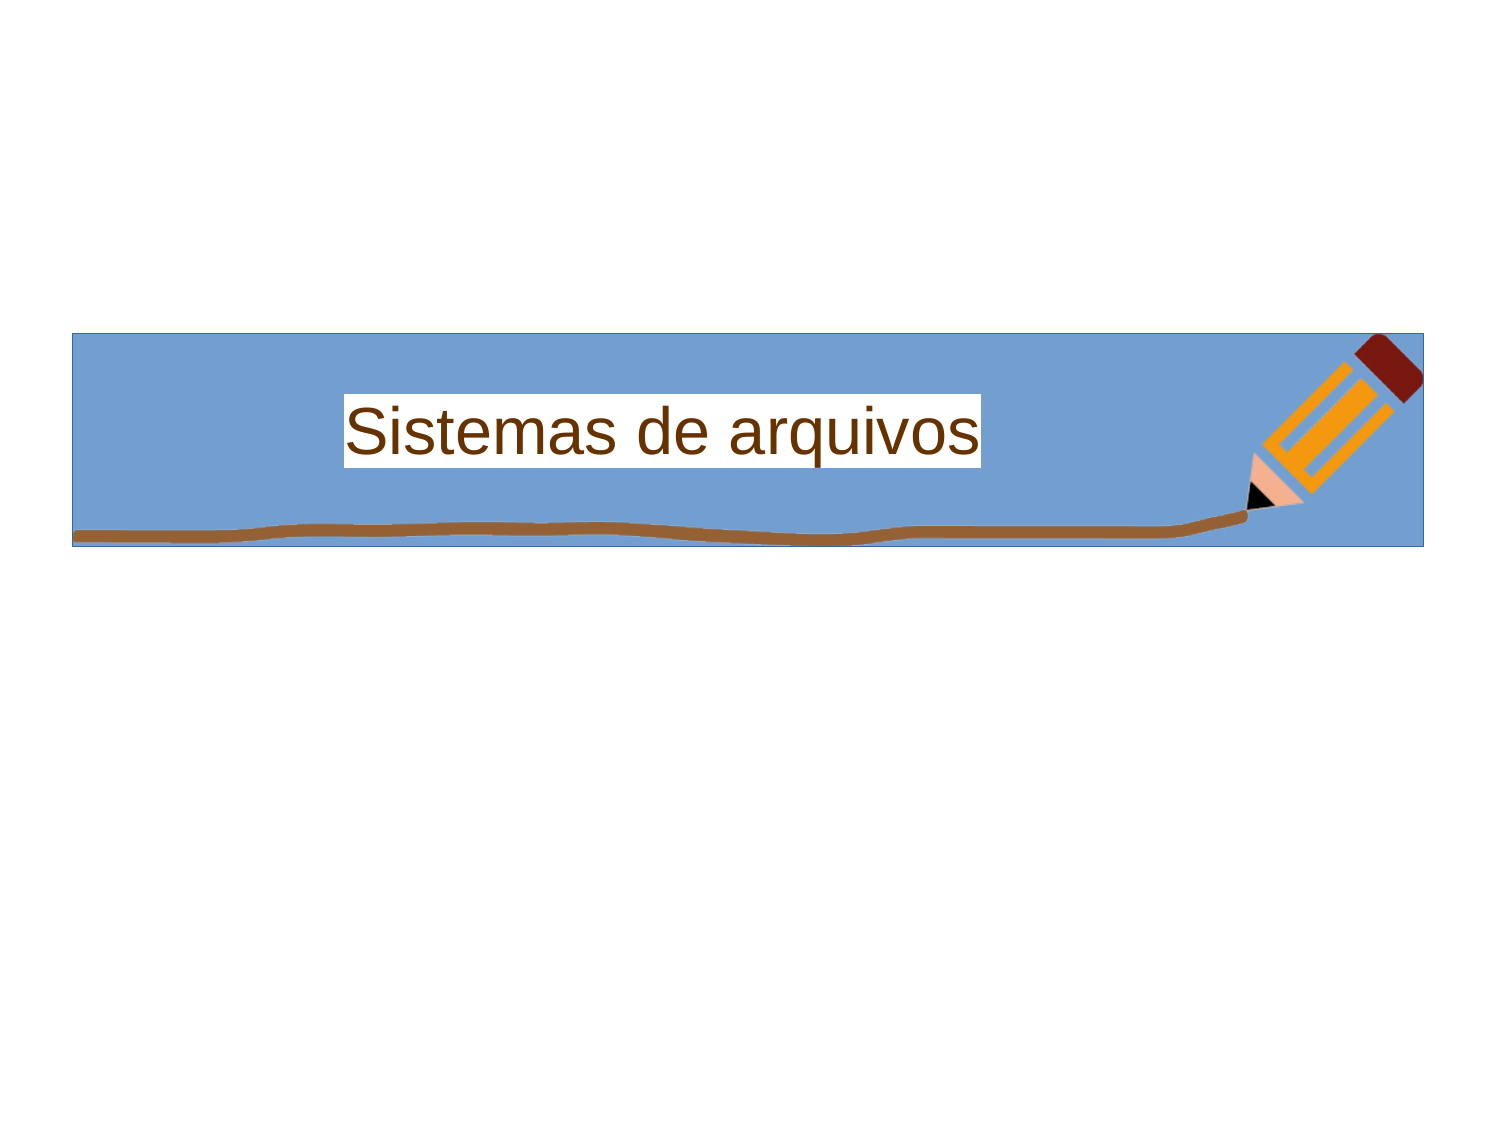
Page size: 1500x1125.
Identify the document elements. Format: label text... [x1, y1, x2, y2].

subtitle Sistemas de arquivos [75, 330, 1251, 532]
picture [73, 334, 1423, 546]
